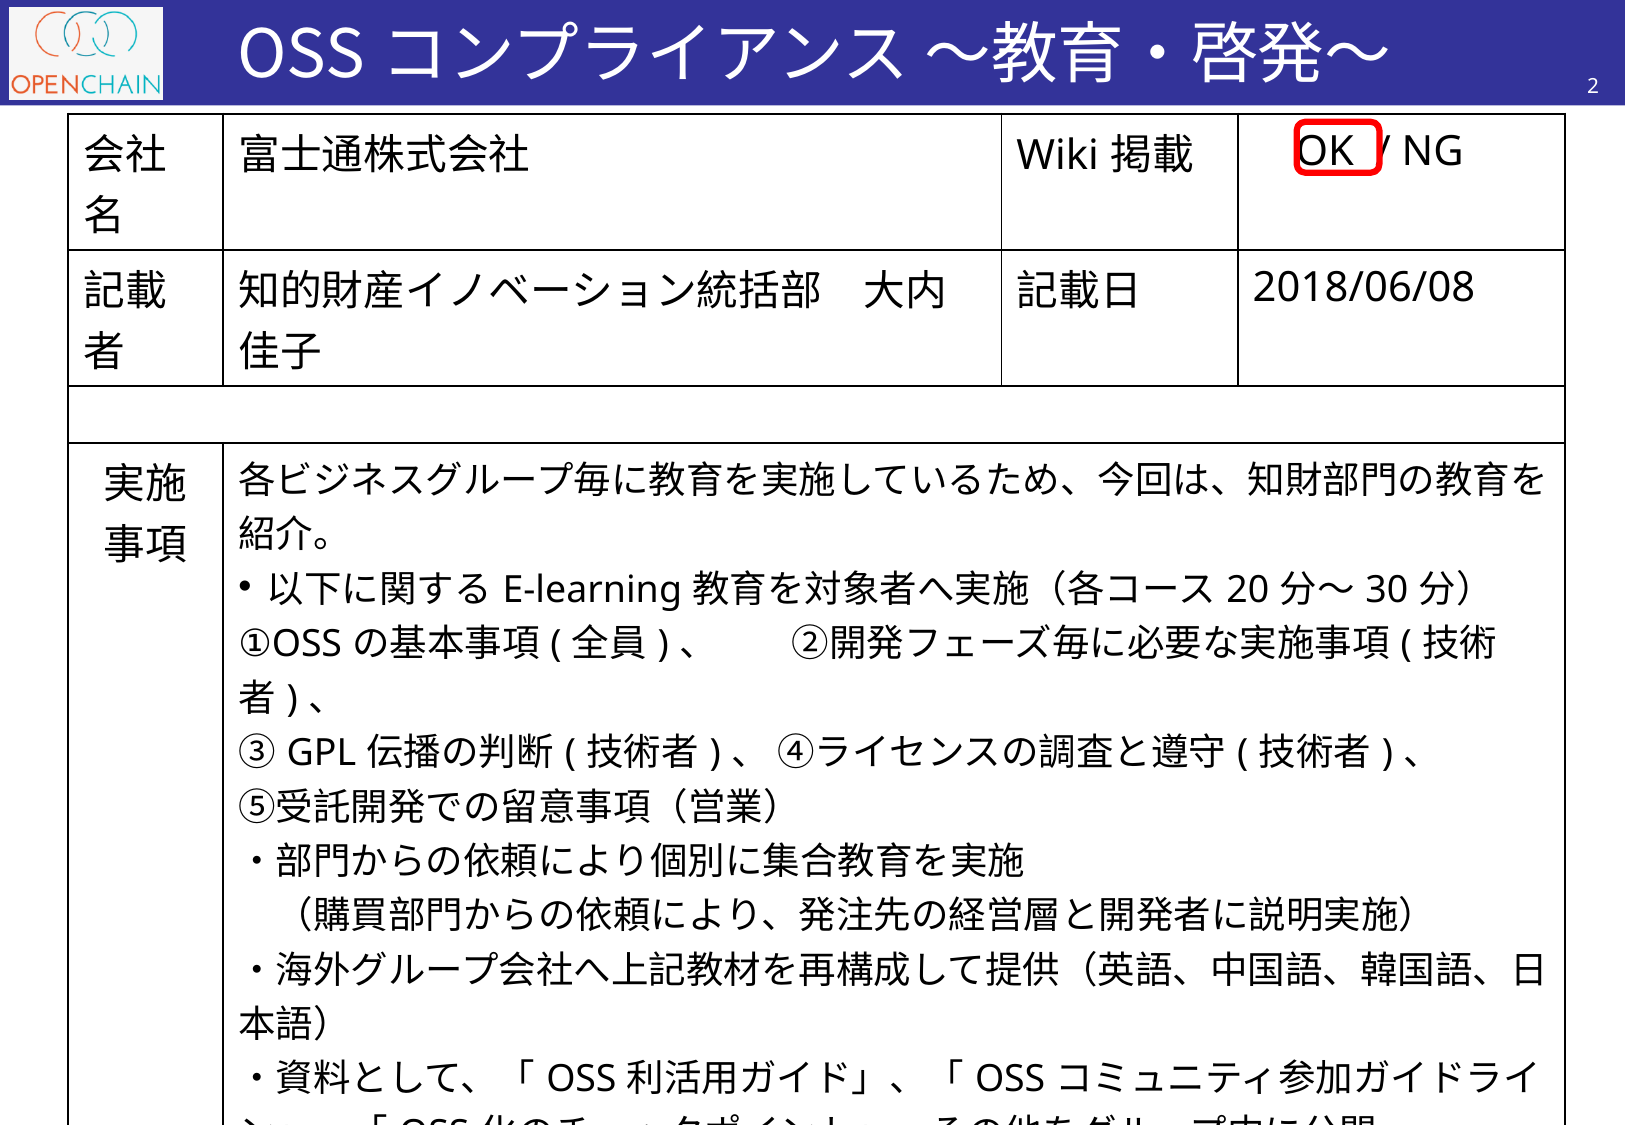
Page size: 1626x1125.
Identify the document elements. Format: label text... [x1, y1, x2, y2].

table_cell 2018/06/08 [1239, 251, 1564, 385]
title OSSコンプライアンス ～教育・啓発～ [83, 0, 1546, 102]
table_cell [69, 387, 1564, 442]
table_cell 実施 事項 [69, 444, 222, 1125]
table_header OK / NG [1239, 115, 1564, 249]
table_header 富士通株式会社 [224, 115, 1001, 249]
picture [9, 7, 83, 100]
table_cell 記載者 [69, 251, 222, 385]
table_cell 記載日 [1002, 251, 1237, 385]
table_header 会社名 [69, 115, 222, 249]
table_header Wiki掲載 [1002, 115, 1237, 249]
table_cell 知的財産イノベーション統括部 大内 佳子 [224, 251, 1001, 385]
table_cell 各ビジネスグループ毎に教育を実施しているため、今回は、知財部門の教育を紹介。 以下に関するE-learning教育を対象者へ実施（各コース20分～30分） ①OSSの基本事項(全員)、 ②開発フェーズ毎に必要な実施事項(技術者)、 ③GPL伝播の判断(技術者)、 ④ライセンスの調査と遵守(技術者)、 ⑤受託開発での留意事項（営業） ・部門からの依頼により個別に集合教育を実施 （購買部門からの依頼により、発注先の経営層と開発者に説明実施） ・海外グループ会社へ上記教材を再構成して提供（英語、中国語、韓国語、日本語） ・資料として、「OSS利活用ガイド」、「OSSコミュニティ参加ガイドライン」、「OSS化のチェックポイント」、その他をグループ内に公開 [224, 444, 1564, 1125]
slide_number <number> [1522, 65, 1614, 105]
